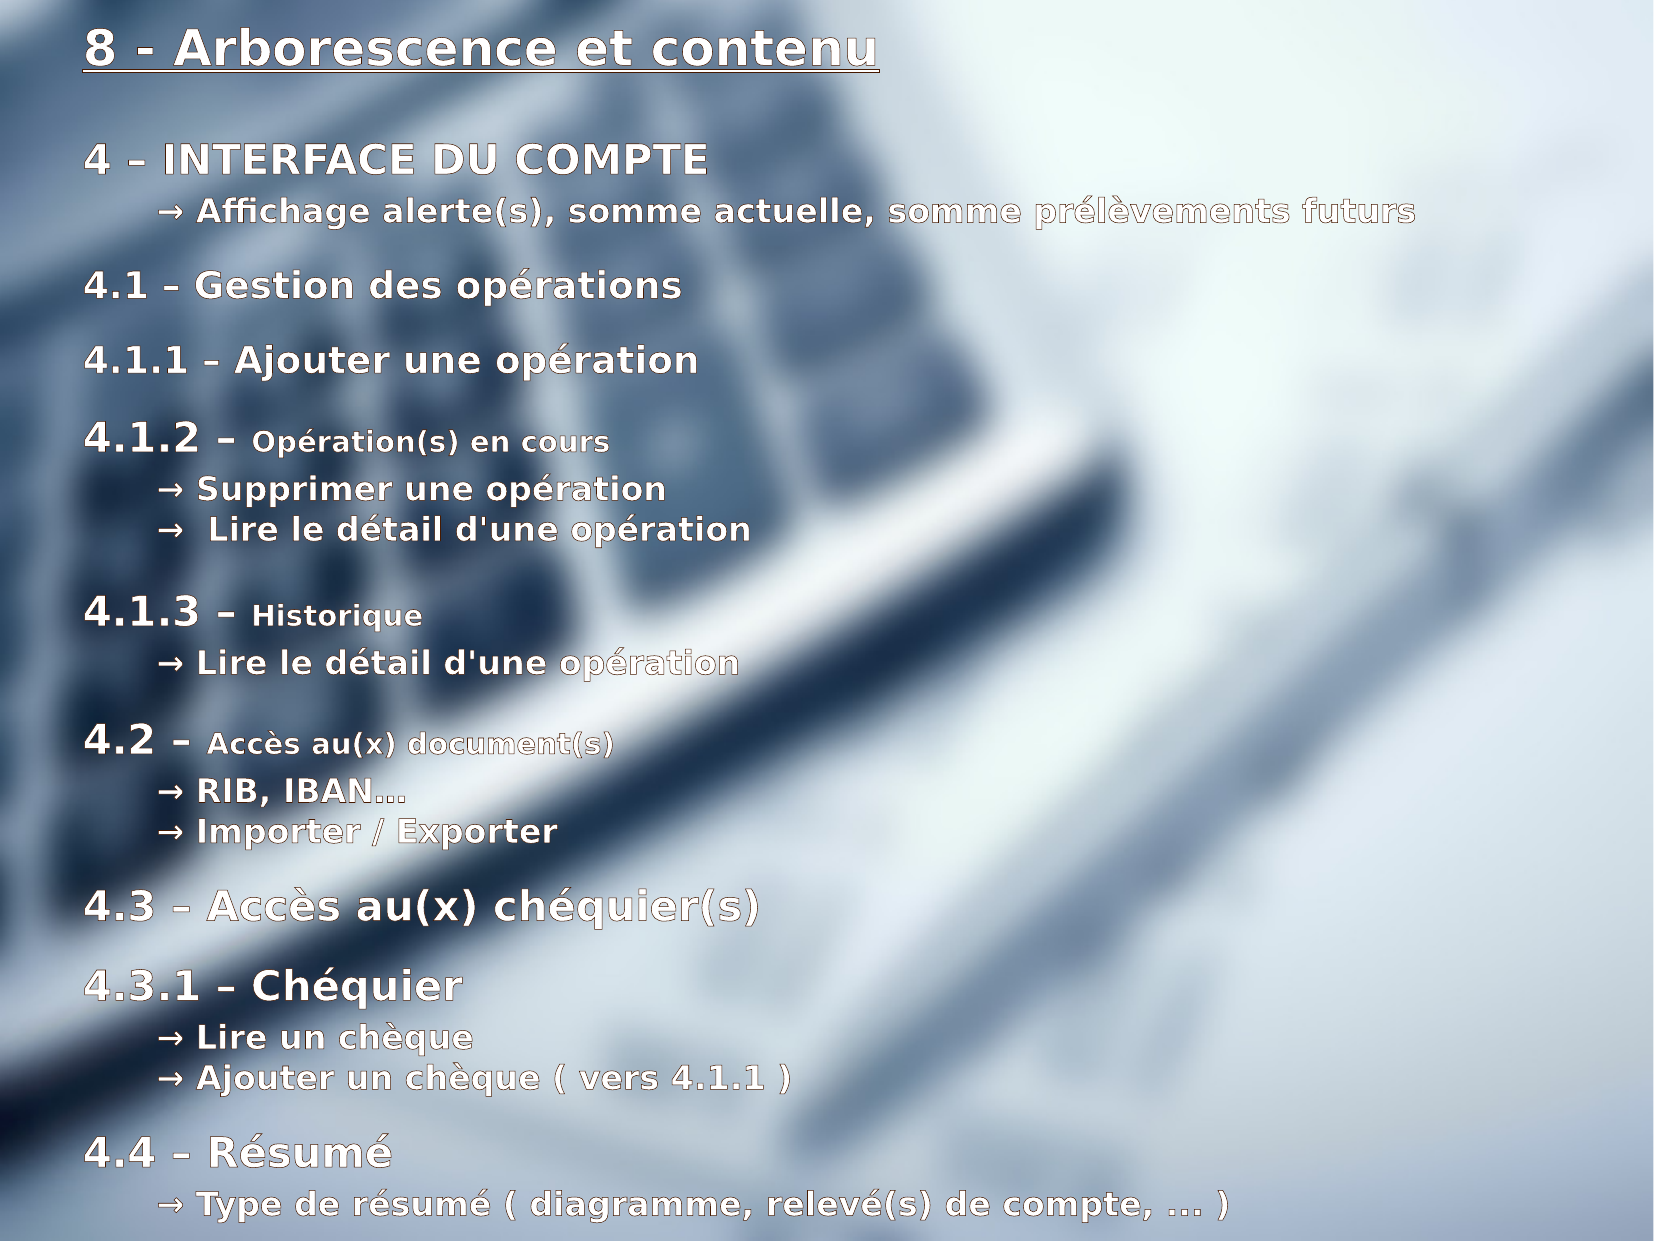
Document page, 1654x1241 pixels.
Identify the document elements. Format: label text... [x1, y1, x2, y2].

picture [0, 0, 1654, 1241]
subtitle 8 - Arborescence et contenu 4 – INTERFACE DU COMPTE → Affichage alerte(s), somme actuelle, somme prélèvements futurs 4.1 – Gestion des opérations 4.1.1 – Ajouter une opération 4.1.2 – Opération(s) en cours → Supprimer une opération → Lire le détail d'une opération 4.1.3 – Historique → Lire le détail d'une opération 4.2 – Accès au(x) document(s) → RIB, IBAN… → Importer / Exporter 4.3 – Accès au(x) chéquier(s) 4.3.1 – Chéquier → Lire un chèque → Ajouter un chèque ( vers 4.1.1 ) 4.4 – Résumé → Type de résumé ( diagramme, relevé(s) de compte, ... ) [82, 18, 1571, 1241]
